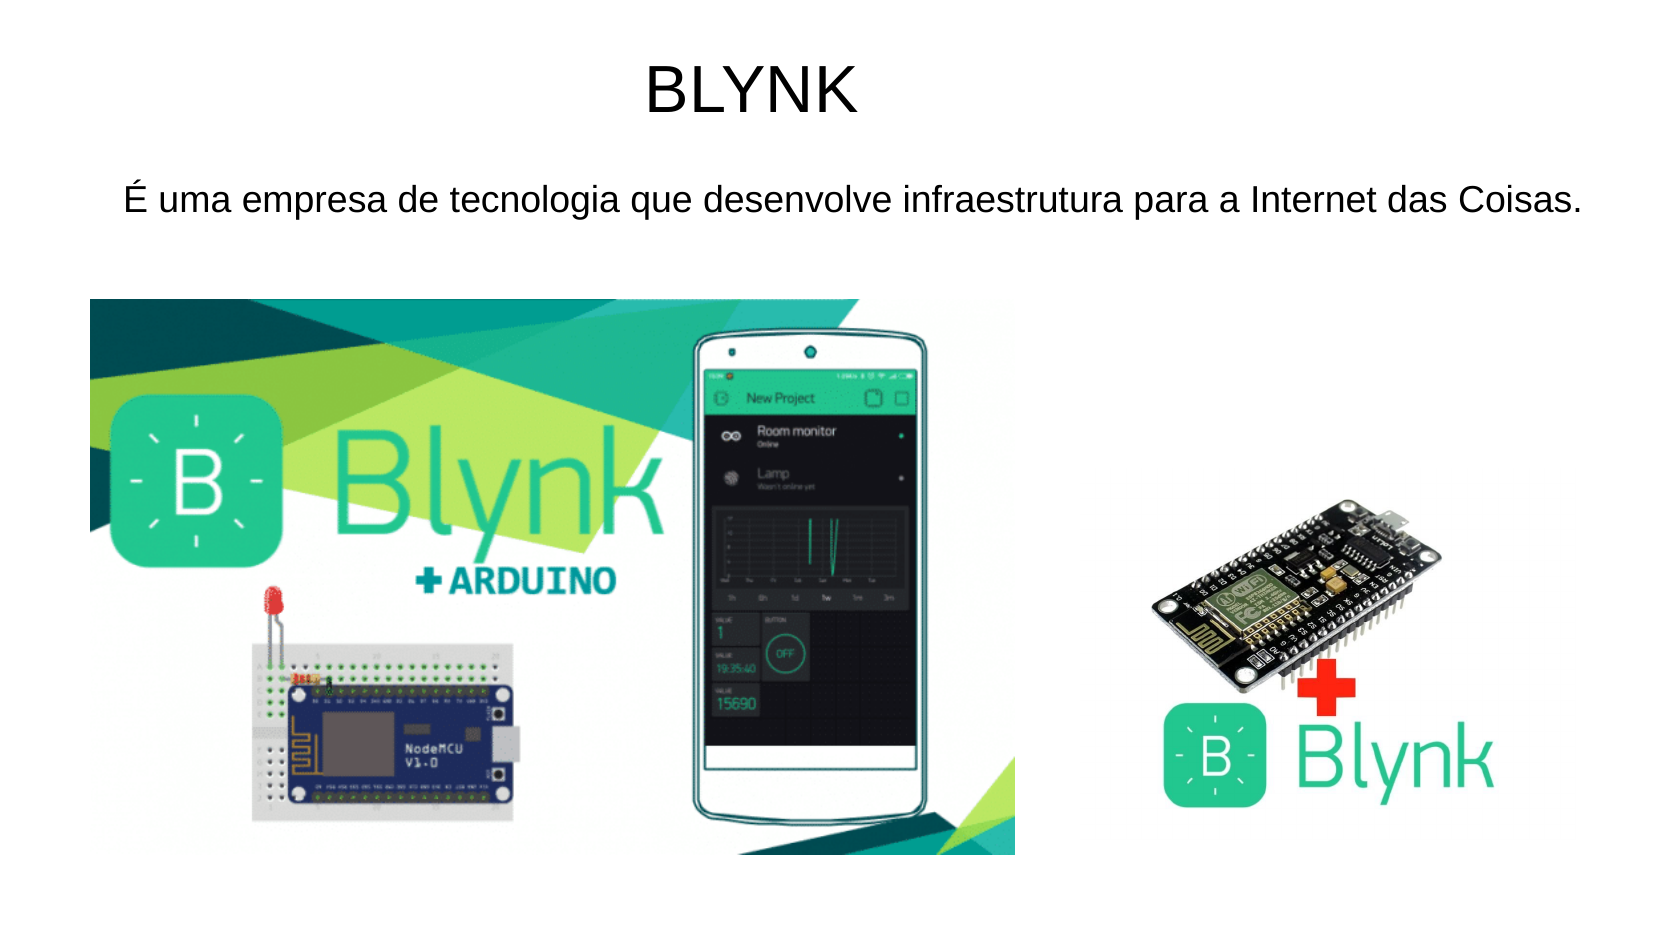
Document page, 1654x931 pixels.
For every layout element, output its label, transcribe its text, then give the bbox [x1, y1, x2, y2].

picture [1080, 468, 1576, 841]
text_box BLYNK [630, 45, 874, 135]
picture [90, 299, 1015, 856]
text_box É uma empresa de tecnologia que desenvolve infraestrutura para a Internet das Coisas. [108, 171, 1621, 271]
